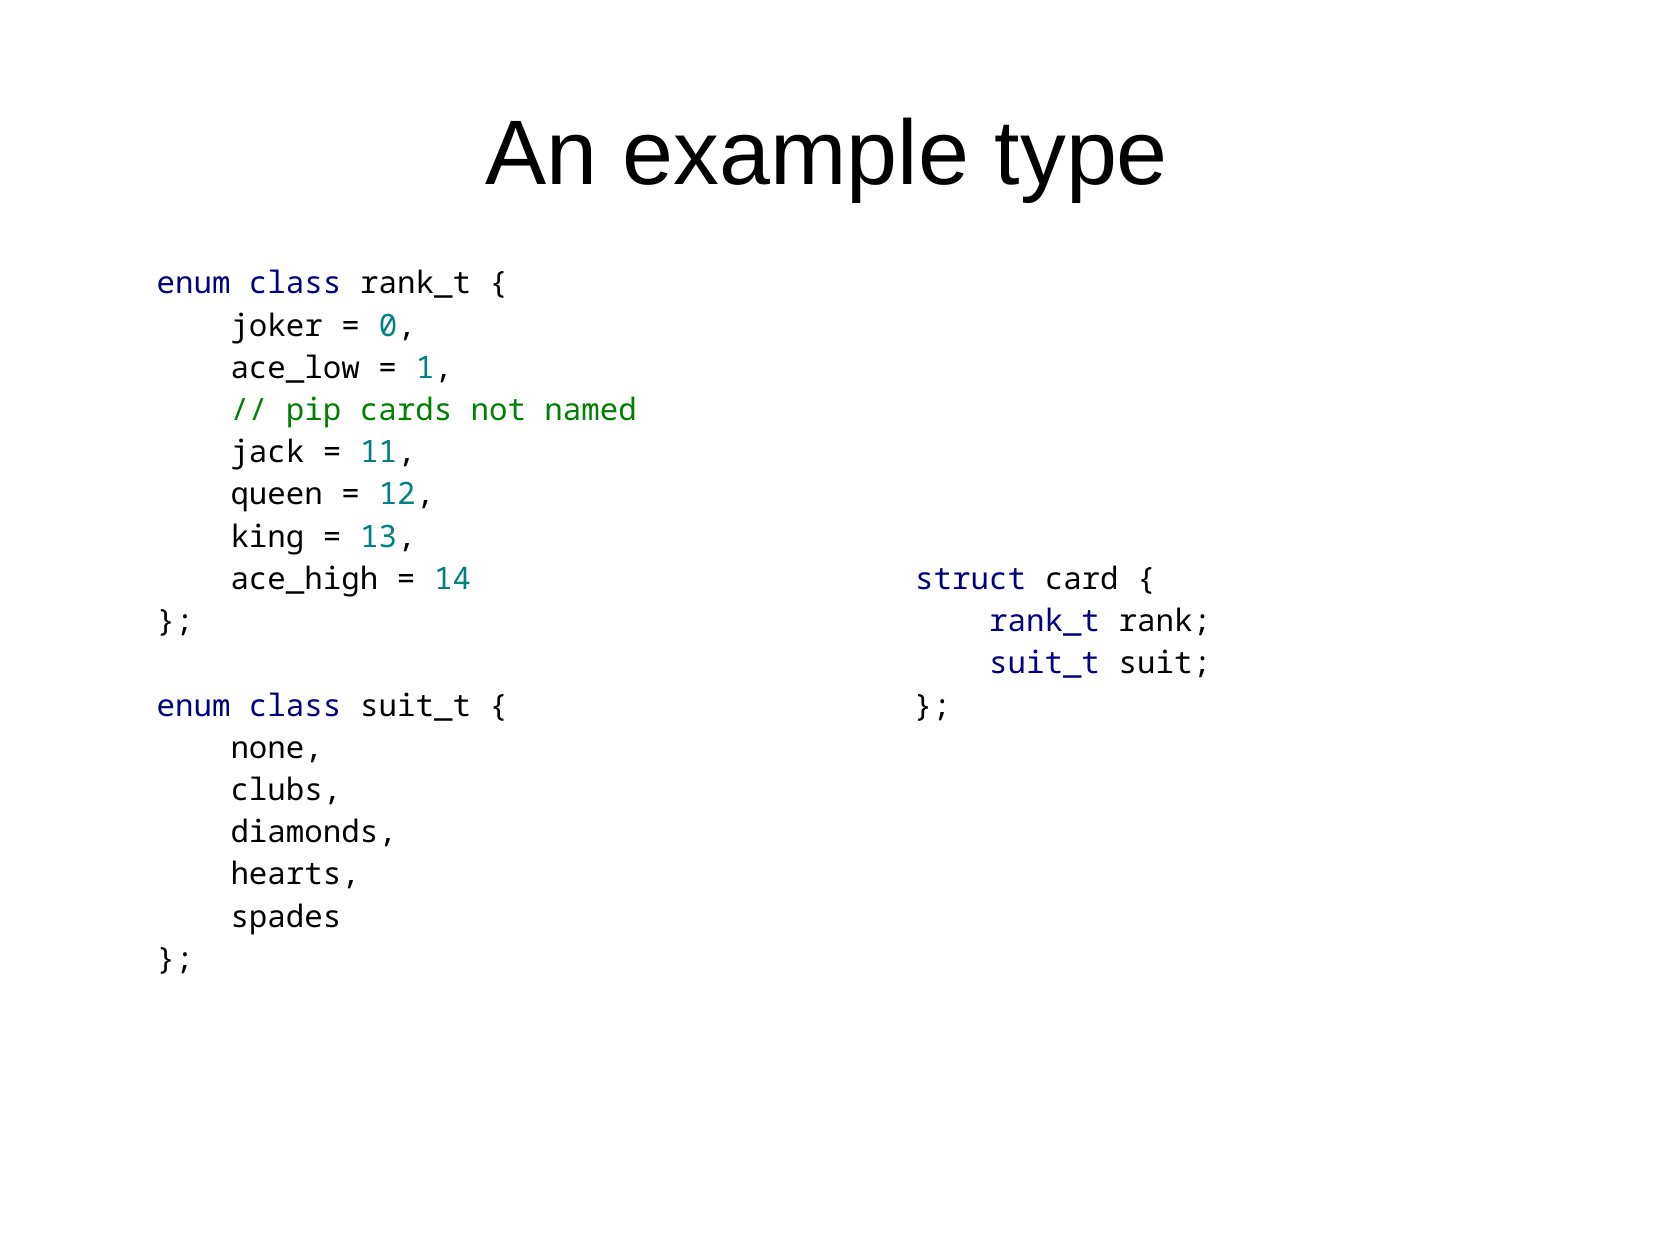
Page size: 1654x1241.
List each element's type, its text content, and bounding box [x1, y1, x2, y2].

title An example type [82, 49, 1572, 257]
list enum class rank_t { joker = 0, ace_low = 1, // pip cards not named jack = 11, queen = 12, king = 13, ace_high = 14 struct card { }; rank_t rank; suit_t suit; enum class suit_t { }; none, clubs, diamonds, hearts, spades }; [82, 260, 1571, 980]
